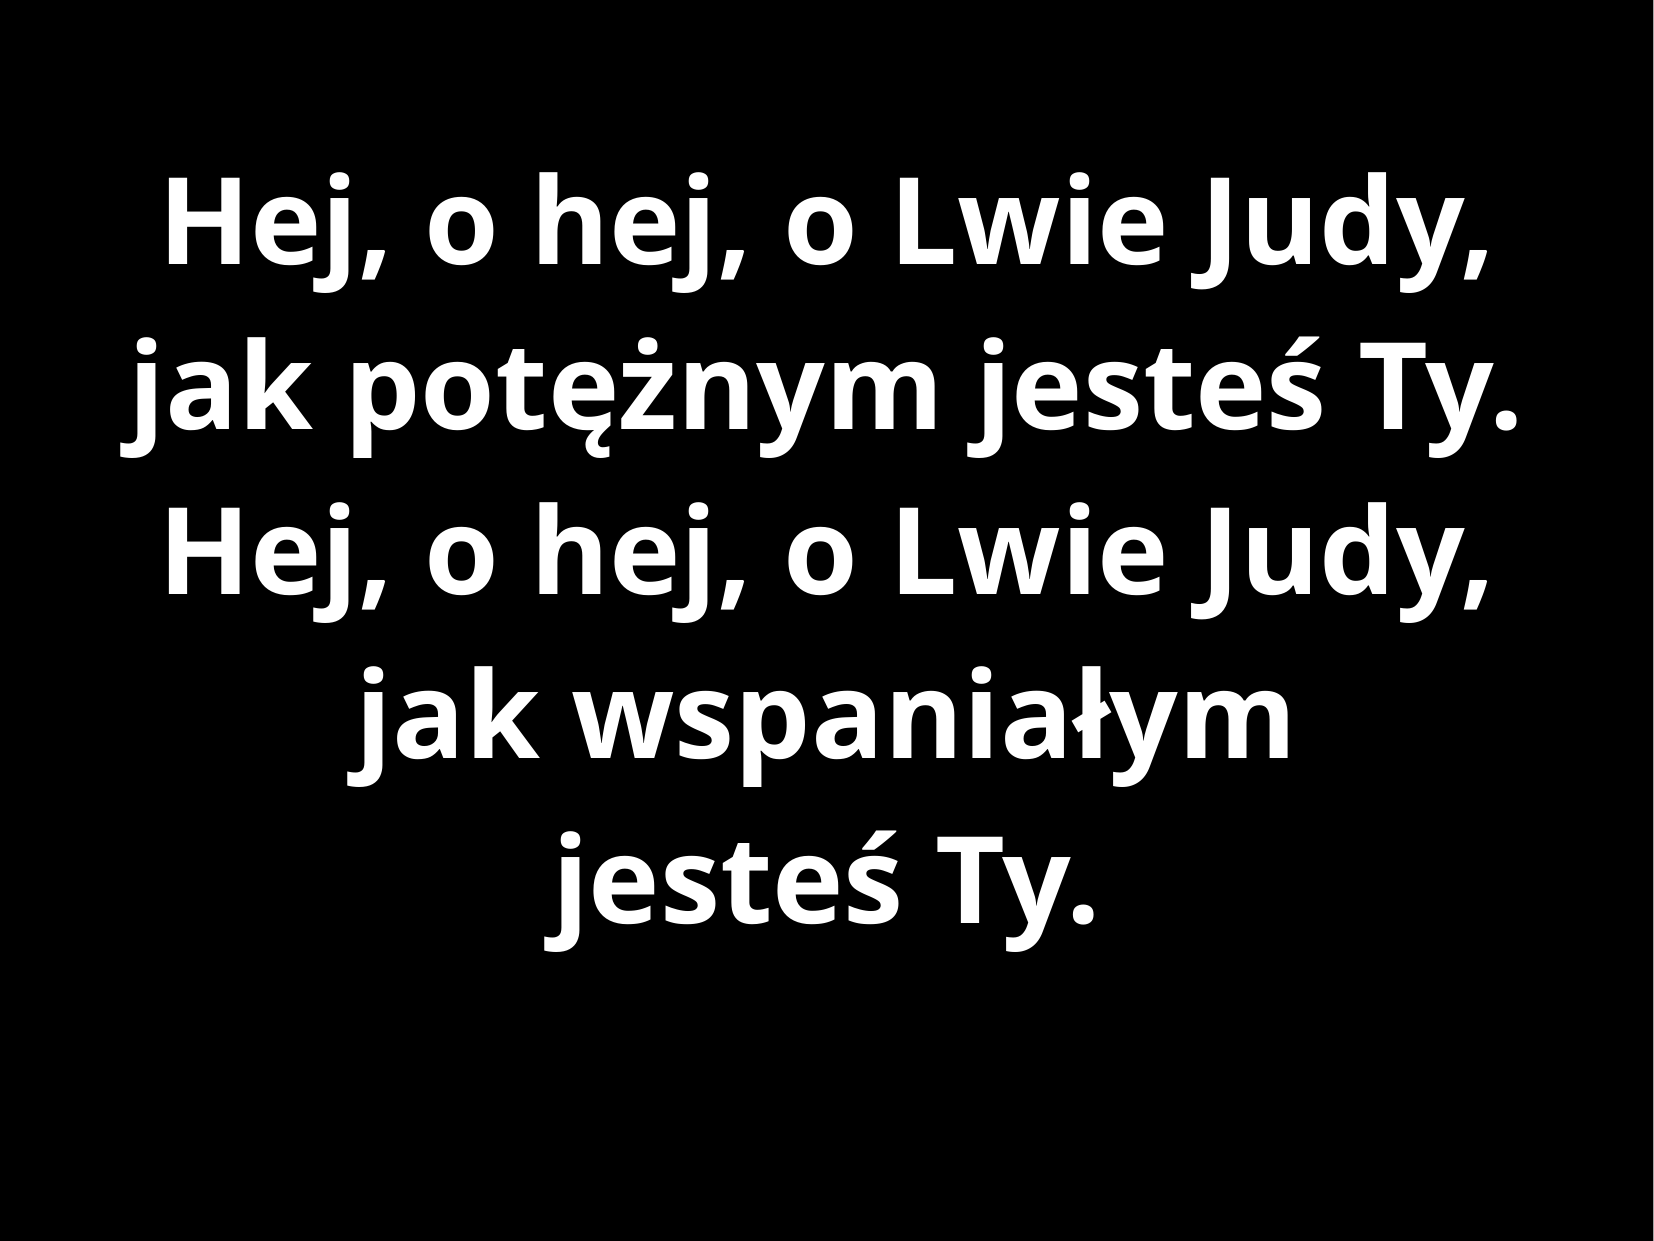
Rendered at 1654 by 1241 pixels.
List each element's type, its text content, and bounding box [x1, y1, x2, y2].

title Hej, o hej, o Lwie Judy, jak potężnym jesteś Ty. Hej, o hej, o Lwie Judy, jak wspaniałym jesteś Ty. [0, 0, 1654, 1241]
